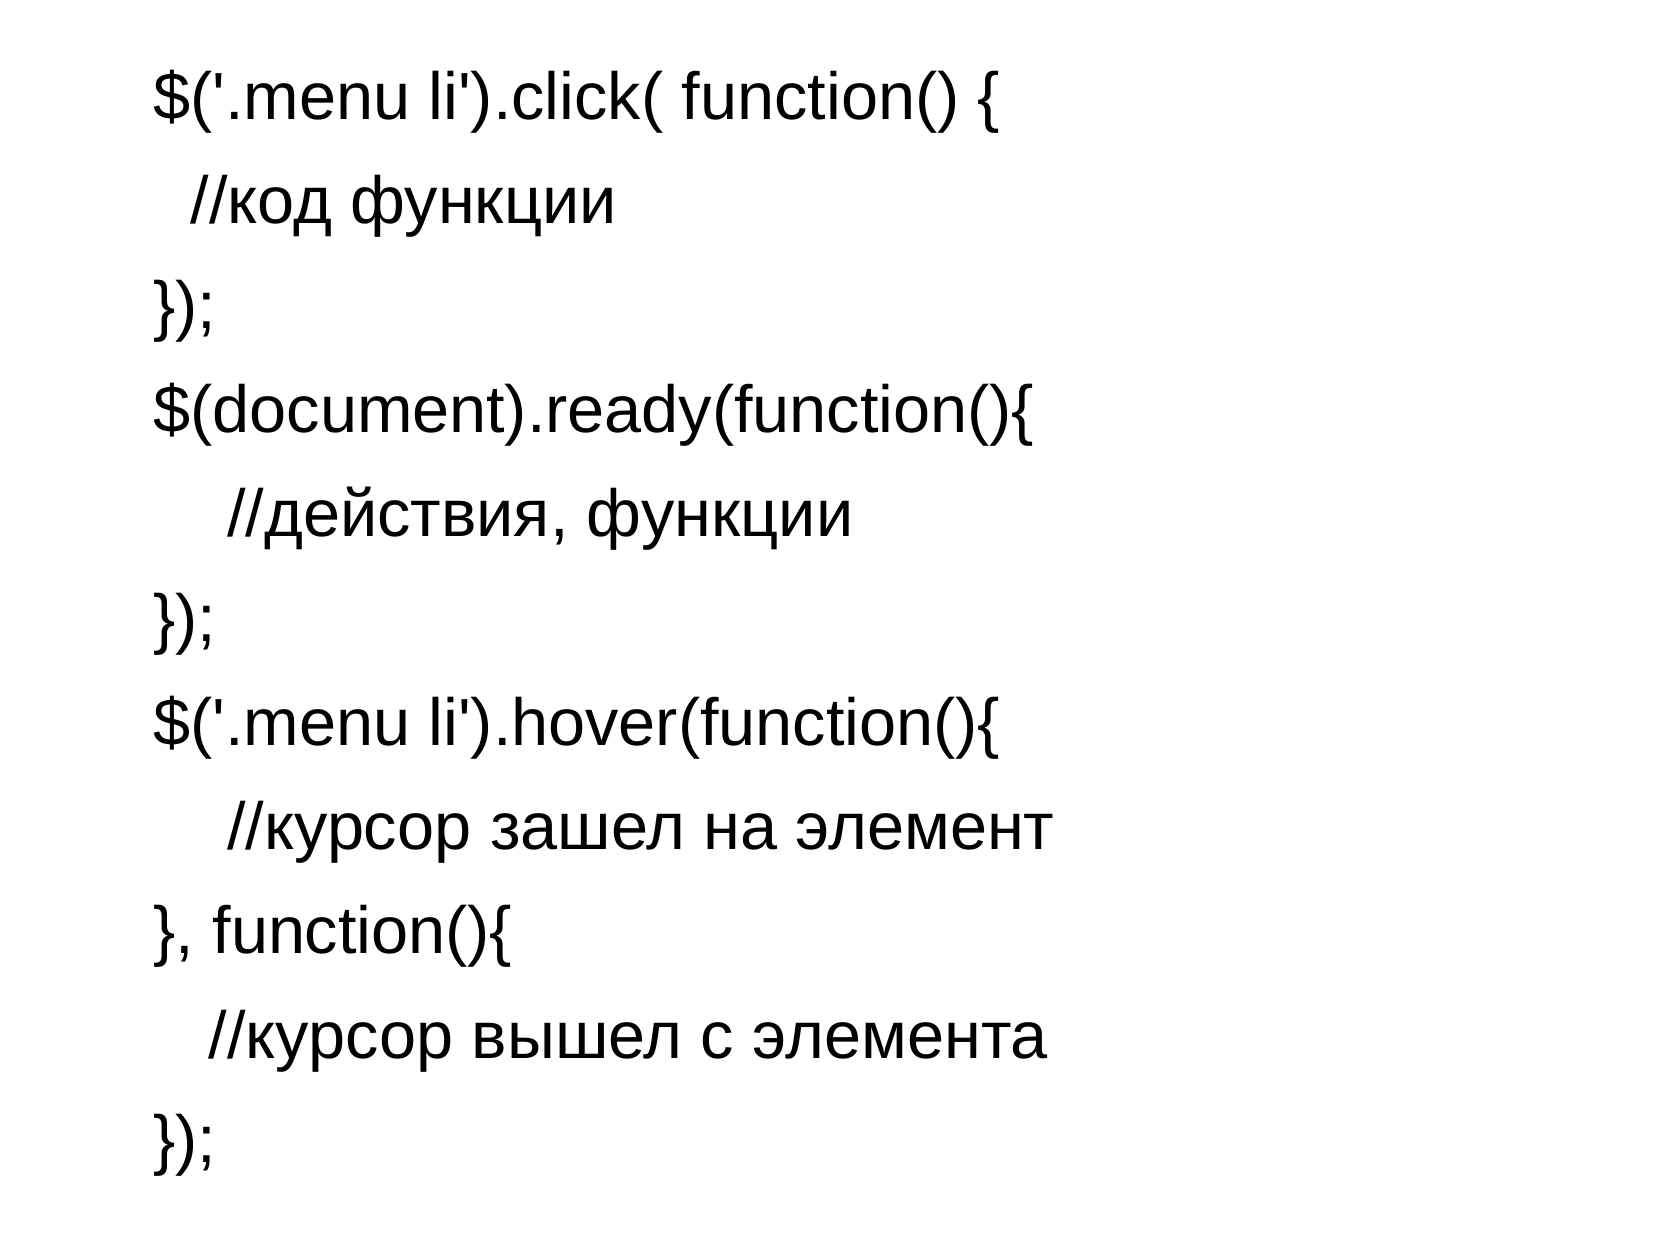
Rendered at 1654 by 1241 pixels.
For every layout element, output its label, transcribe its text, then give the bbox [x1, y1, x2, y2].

list $('.menu li').click( function() { //код функции }); $(document).ready(function(){ //действия, функции }); $('.menu li').hover(function(){ //курсор зашел на элемент }, function(){ //курсор вышел с элемента }); [82, 59, 1571, 1177]
